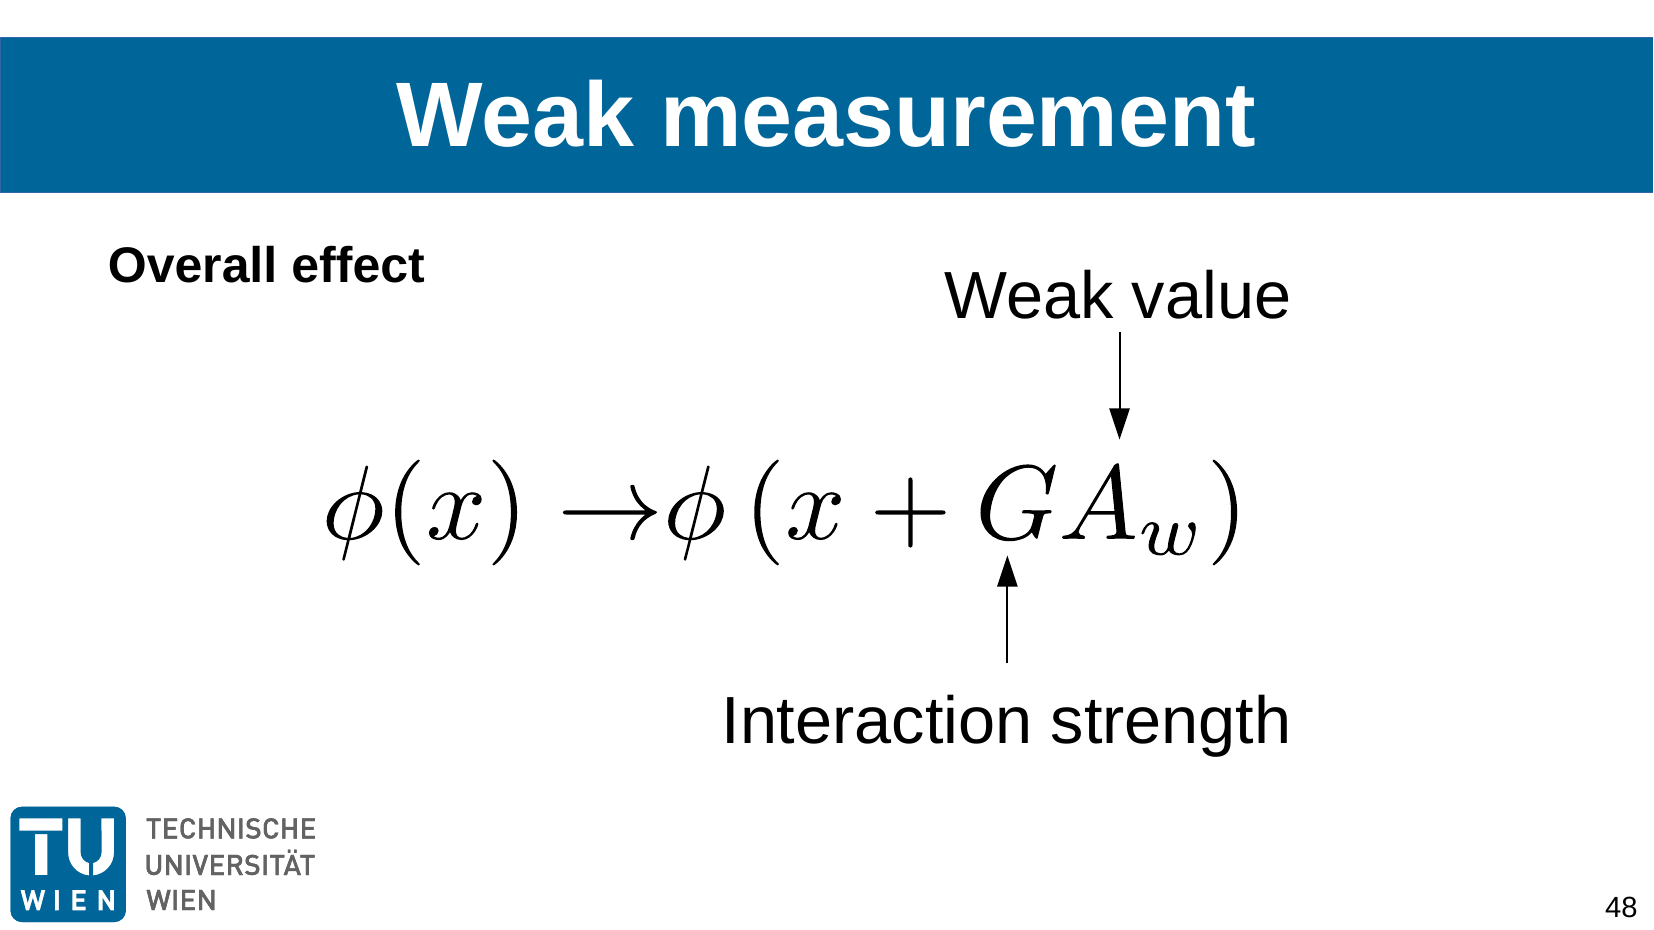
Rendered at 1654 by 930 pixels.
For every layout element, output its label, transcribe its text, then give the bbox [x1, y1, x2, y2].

list Overall effect [107, 236, 1186, 311]
title Weak measurement [0, 37, 1653, 193]
text_box Weak value [929, 250, 1307, 341]
text_box Interaction strength [706, 675, 1307, 766]
picture [290, 432, 1266, 573]
